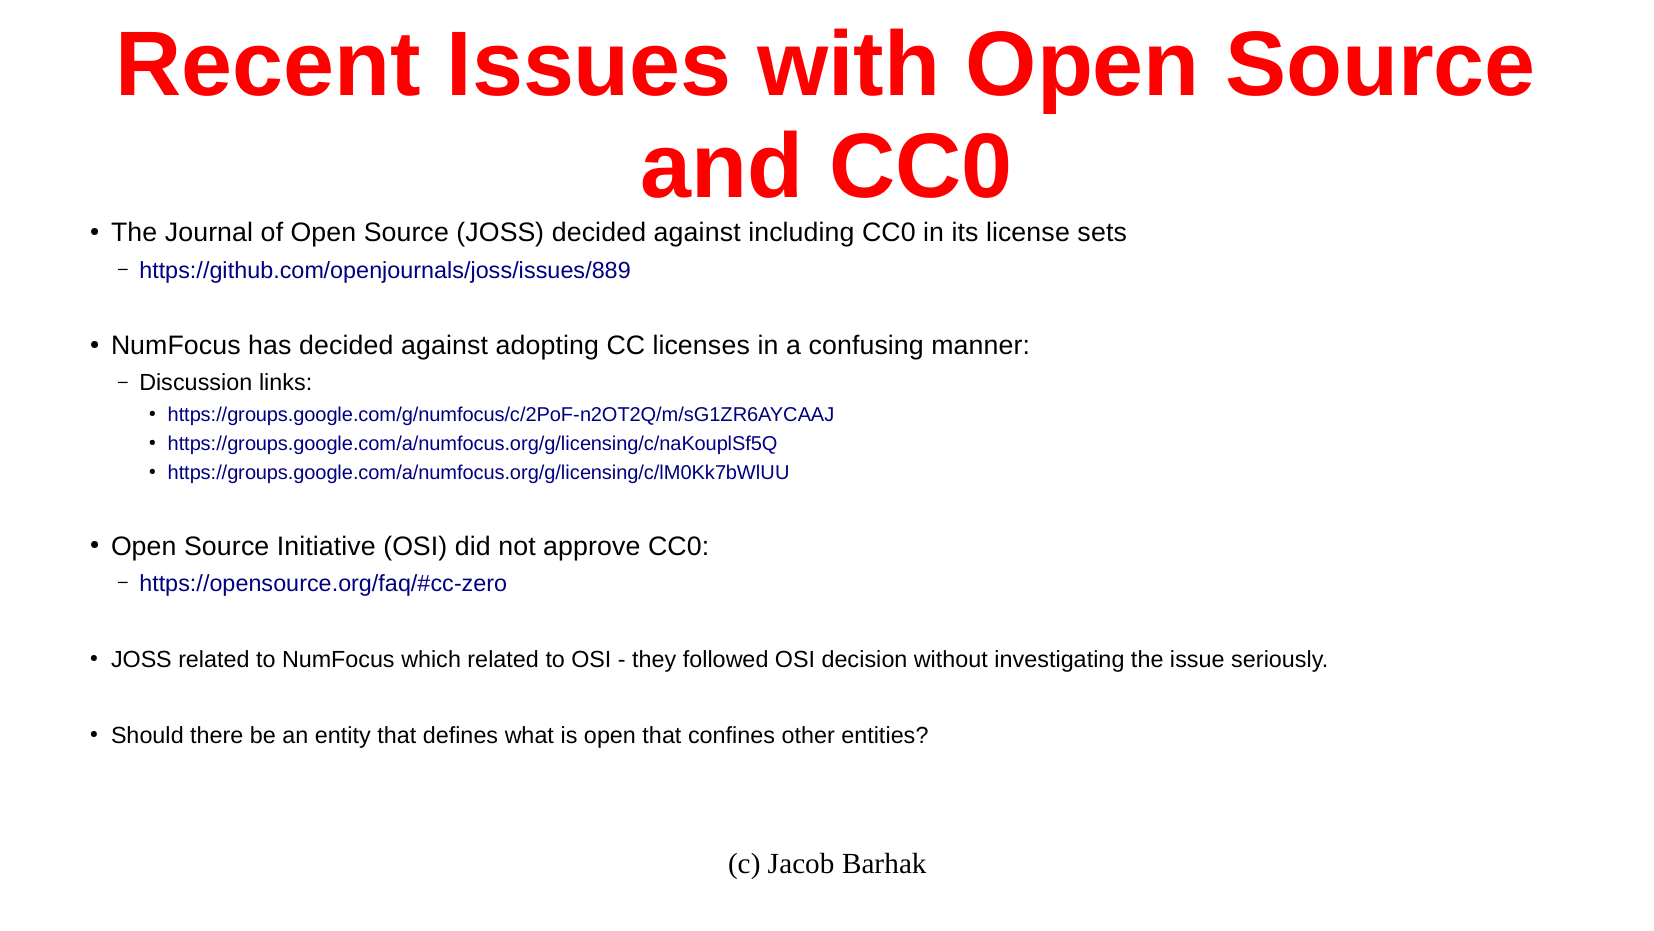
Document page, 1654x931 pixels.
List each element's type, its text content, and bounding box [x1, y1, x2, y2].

list The Journal of Open Source (JOSS) decided against including CC0 in its license sets https://github.com/openjournals/joss/issues/889 NumFocus has decided against adopting CC licenses in a confusing manner: Discussion links: https://groups.google.com/g/numfocus/c/2PoF-n2OT2Q/m/sG1ZR6AYCAAJ https://groups.google.com/a/numfocus.org/g/licensing/c/naKouplSf5Q https://groups.google.com/a/numfocus.org/g/licensing/c/lM0Kk7bWlUU Open Source Initiative (OSI) did not approve CC0: https://opensource.org/faq/#cc-zero JOSS related to NumFocus which related to OSI - they followed OSI decision without investigating the issue seriously. Should there be an entity that defines what is open that confines other entities? [82, 217, 1571, 758]
title Recent Issues with Open Source and CC0 [82, 12, 1571, 217]
